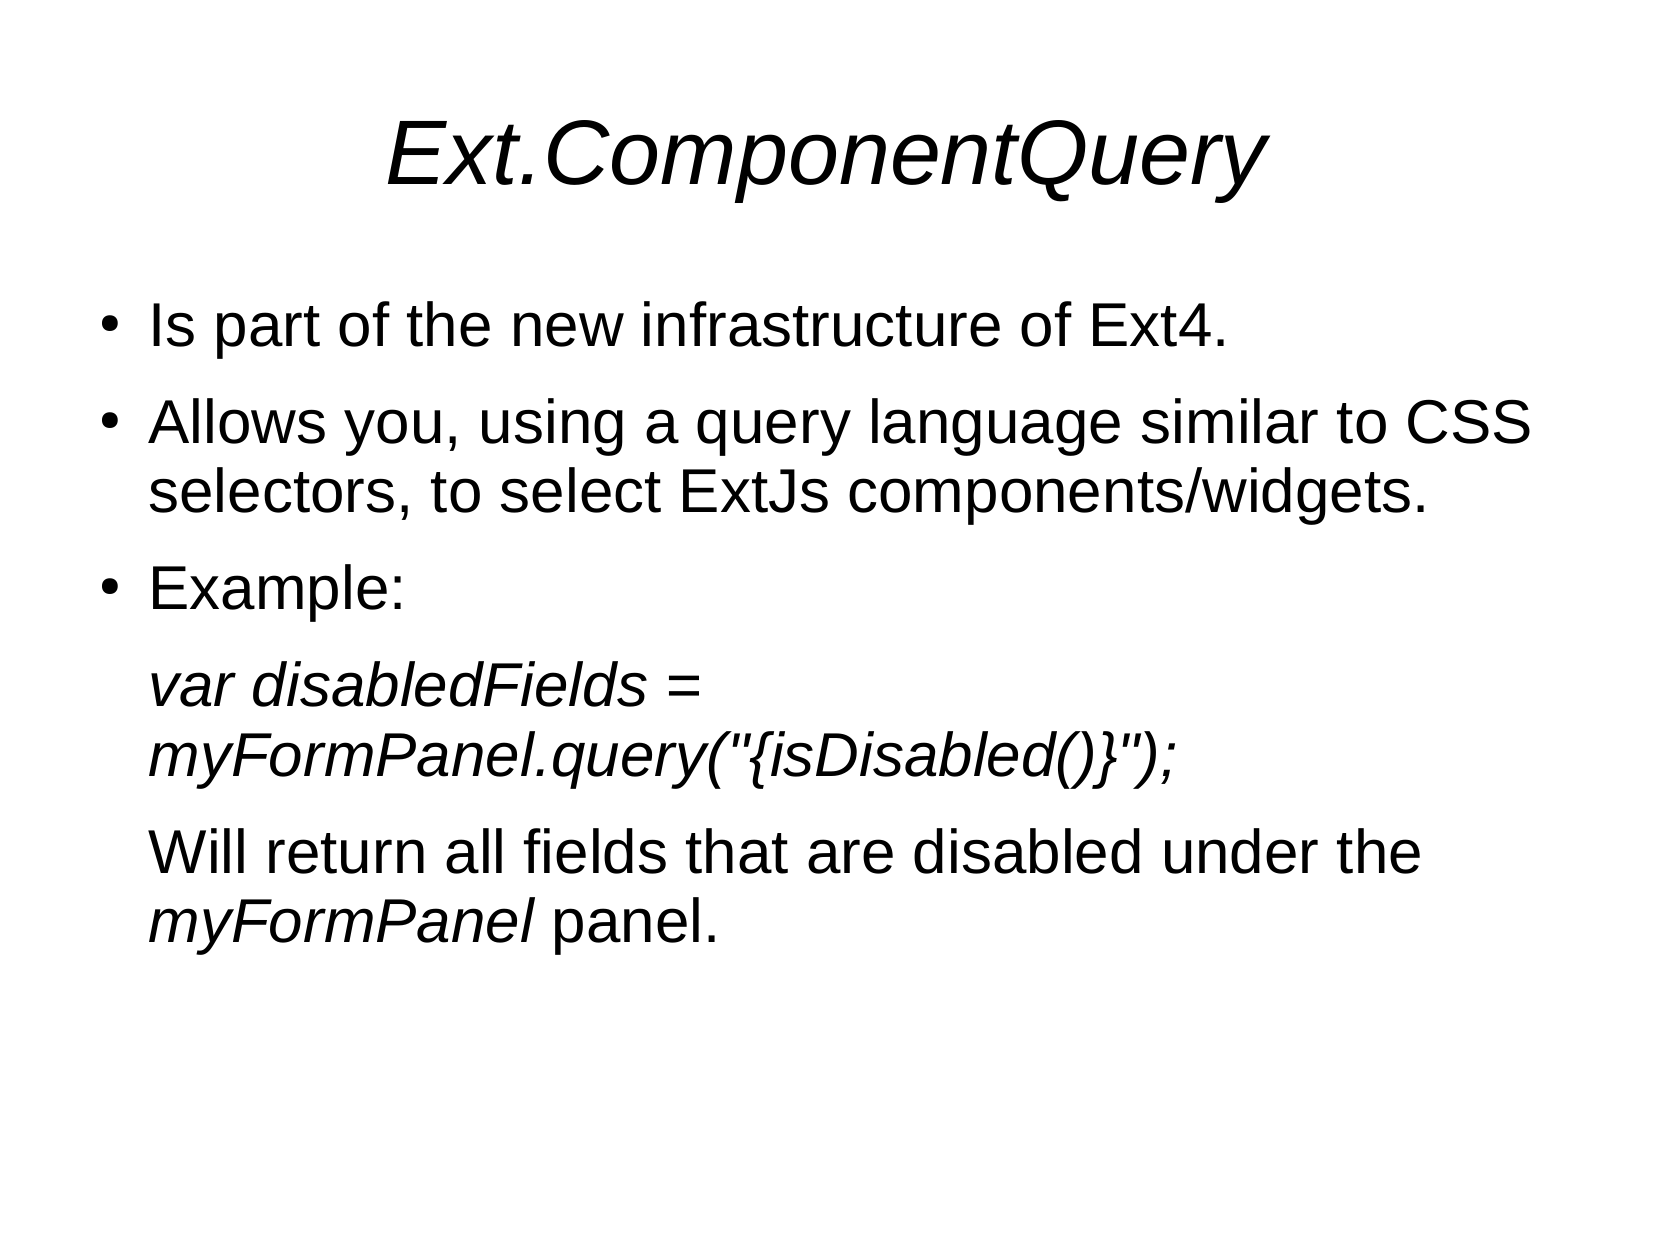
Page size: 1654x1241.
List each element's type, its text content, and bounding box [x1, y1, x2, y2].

title Ext.ComponentQuery [82, 49, 1571, 257]
list Is part of the new infrastructure of Ext4. Allows you, using a query language similar to CSS selectors, to select ExtJs components/widgets. Example: var disabledFields = myFormPanel.query("{isDisabled()}"); Will return all fields that are disabled under the myFormPanel panel. [82, 290, 1538, 1010]
